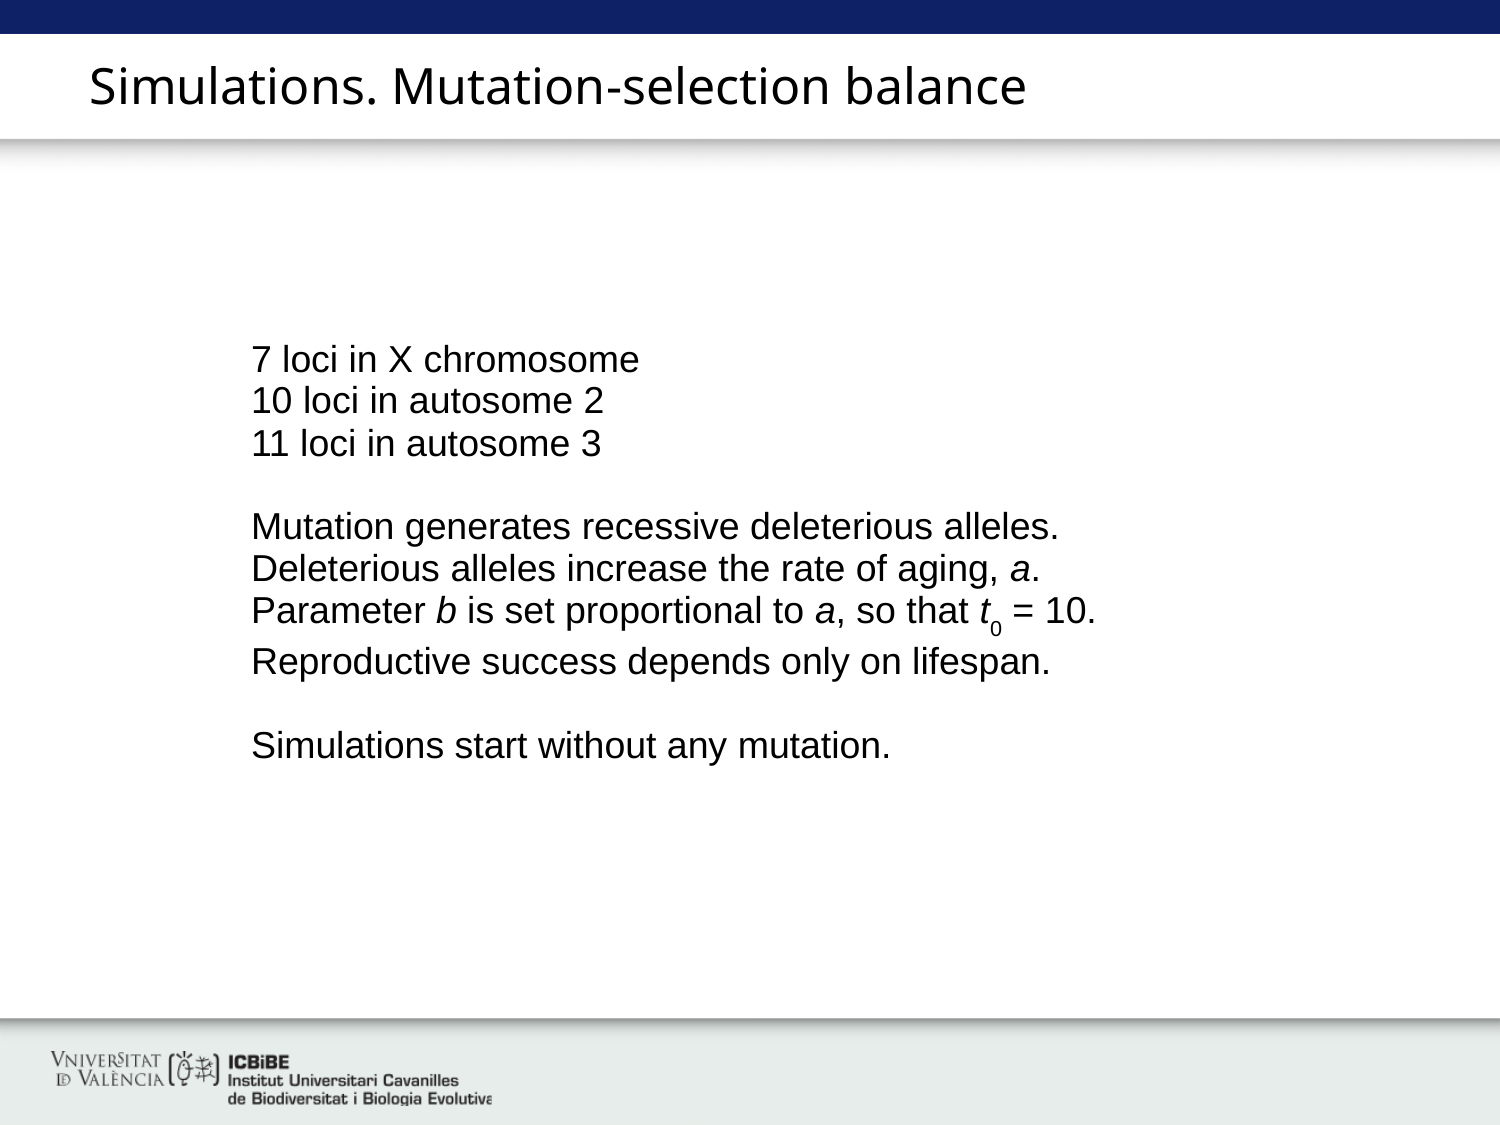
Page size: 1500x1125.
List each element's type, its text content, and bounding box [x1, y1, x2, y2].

text_box 7 loci in X chromosome 10 loci in autosome 2 11 loci in autosome 3 Mutation generates recessive deleterious alleles. Deleterious alleles increase the rate of aging, a. Parameter b is set proportional to a, so that t0 = 10. Reproductive success depends only on lifespan. Simulations start without any mutation. [236, 330, 1113, 817]
picture [0, 0, 1500, 214]
list Simulations. Mutation-selection balance [75, 47, 1134, 110]
picture [0, 1018, 1500, 1125]
